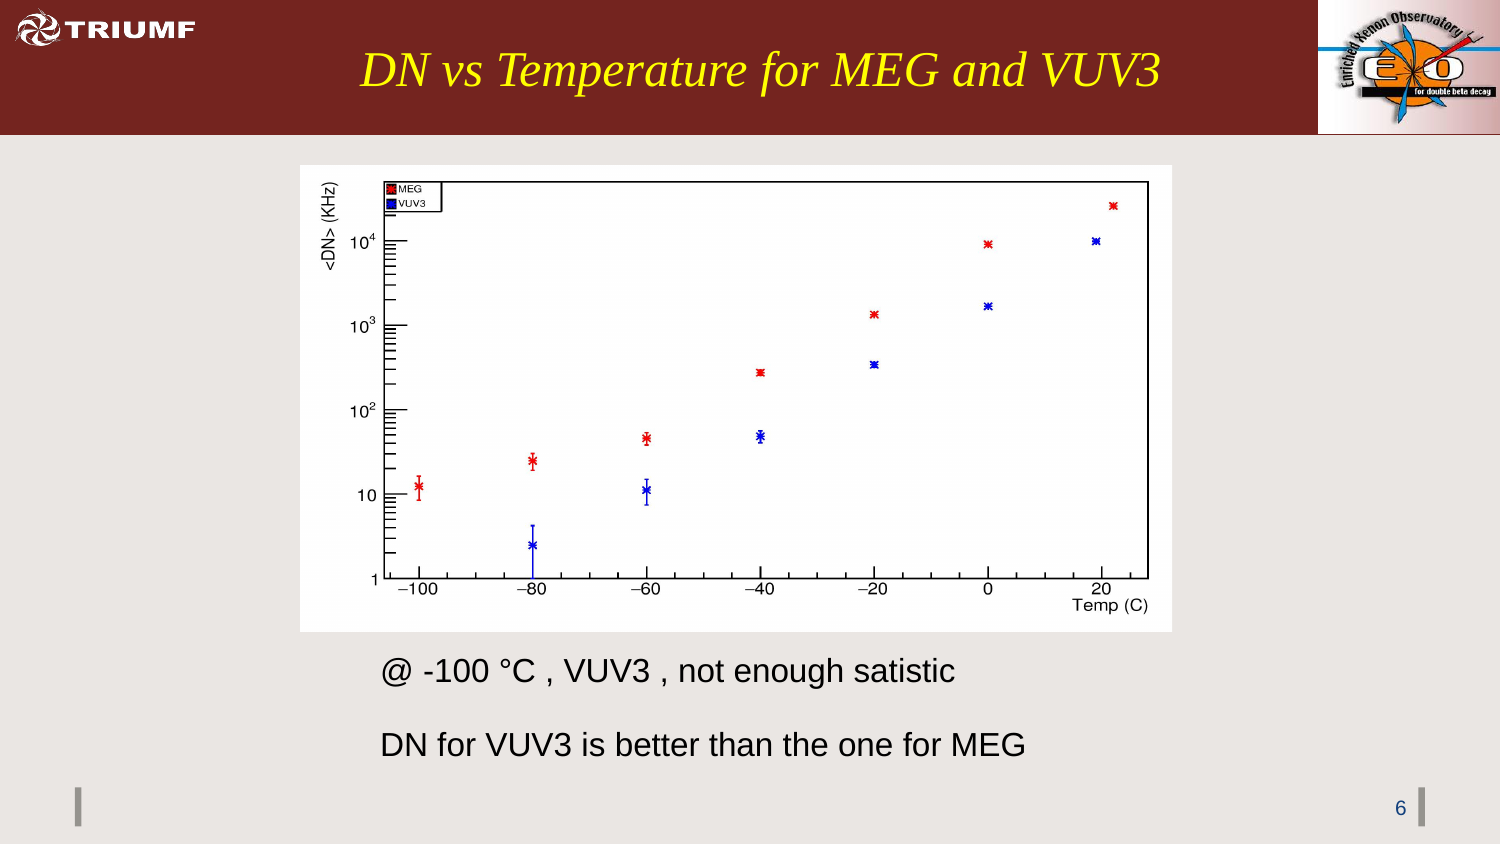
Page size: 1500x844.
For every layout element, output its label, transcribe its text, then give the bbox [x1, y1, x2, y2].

picture [15, 8, 195, 46]
picture [300, 165, 1173, 632]
slide_number <number> [1380, 787, 1419, 844]
text_box @ -100 °C , VUV3 , not enough satistic DN for VUV3 is better than the one for MEG [330, 645, 1141, 804]
text_box DN vs Temperature for MEG and VUV3 [345, 0, 1291, 134]
picture [1318, 0, 1500, 134]
